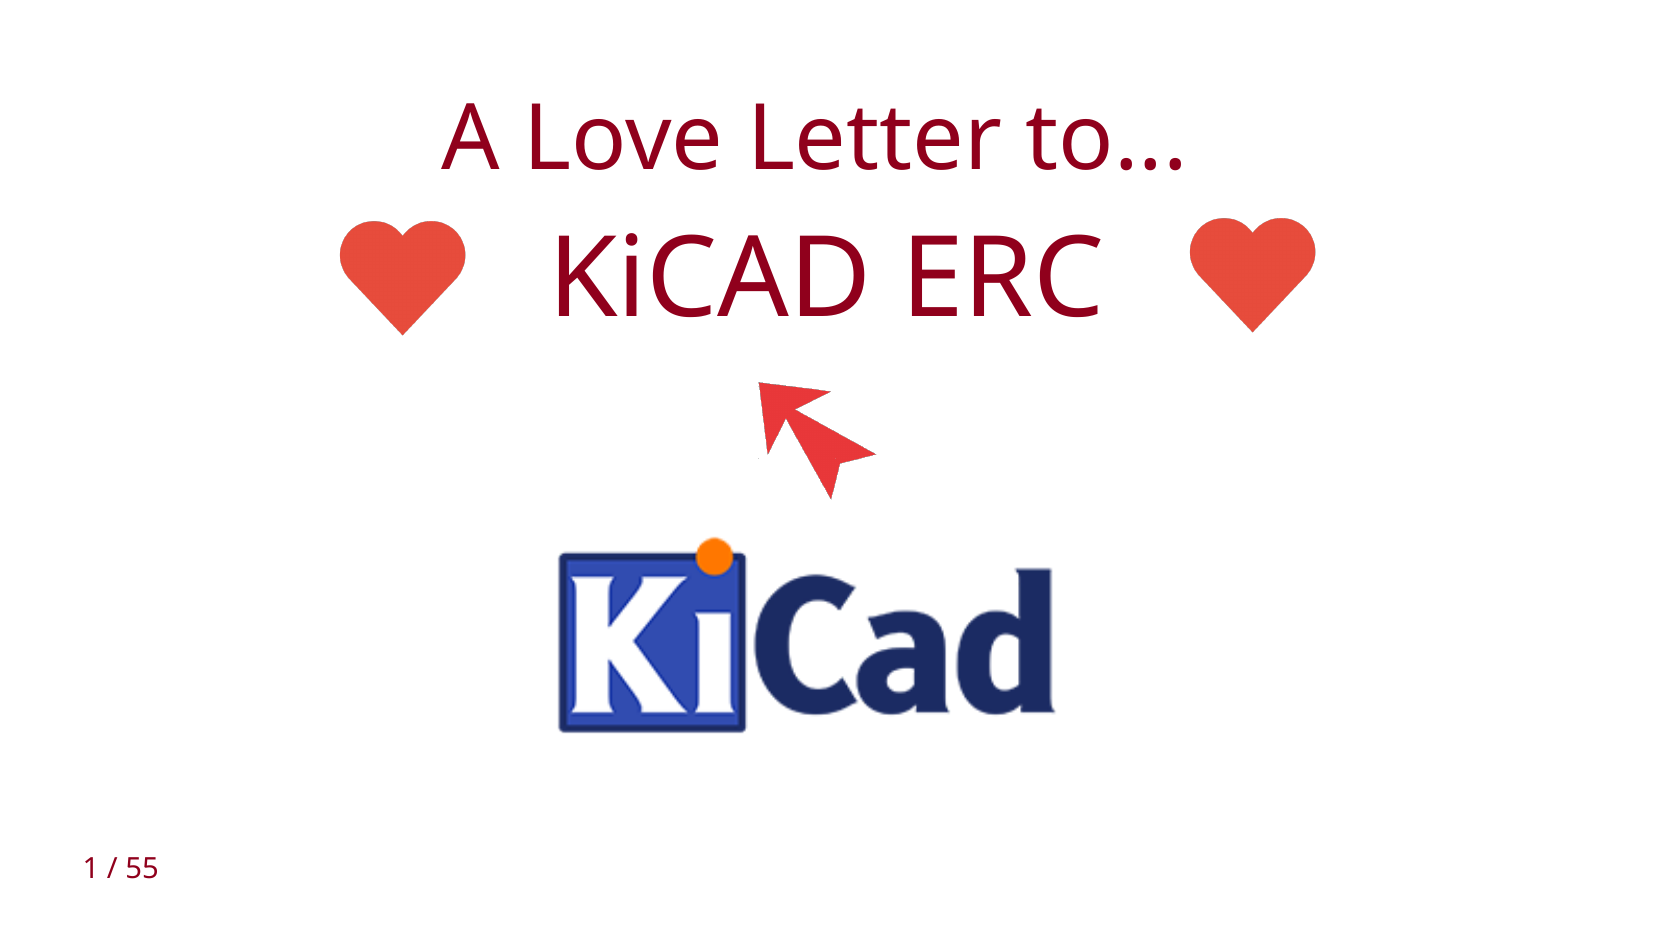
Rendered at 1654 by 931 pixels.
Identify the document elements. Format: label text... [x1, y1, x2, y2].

picture [354, 531, 1263, 742]
picture [749, 378, 881, 503]
picture [334, 204, 471, 341]
title A Love Letter to... KiCAD ERC [82, 37, 1571, 384]
picture [1184, 201, 1321, 338]
